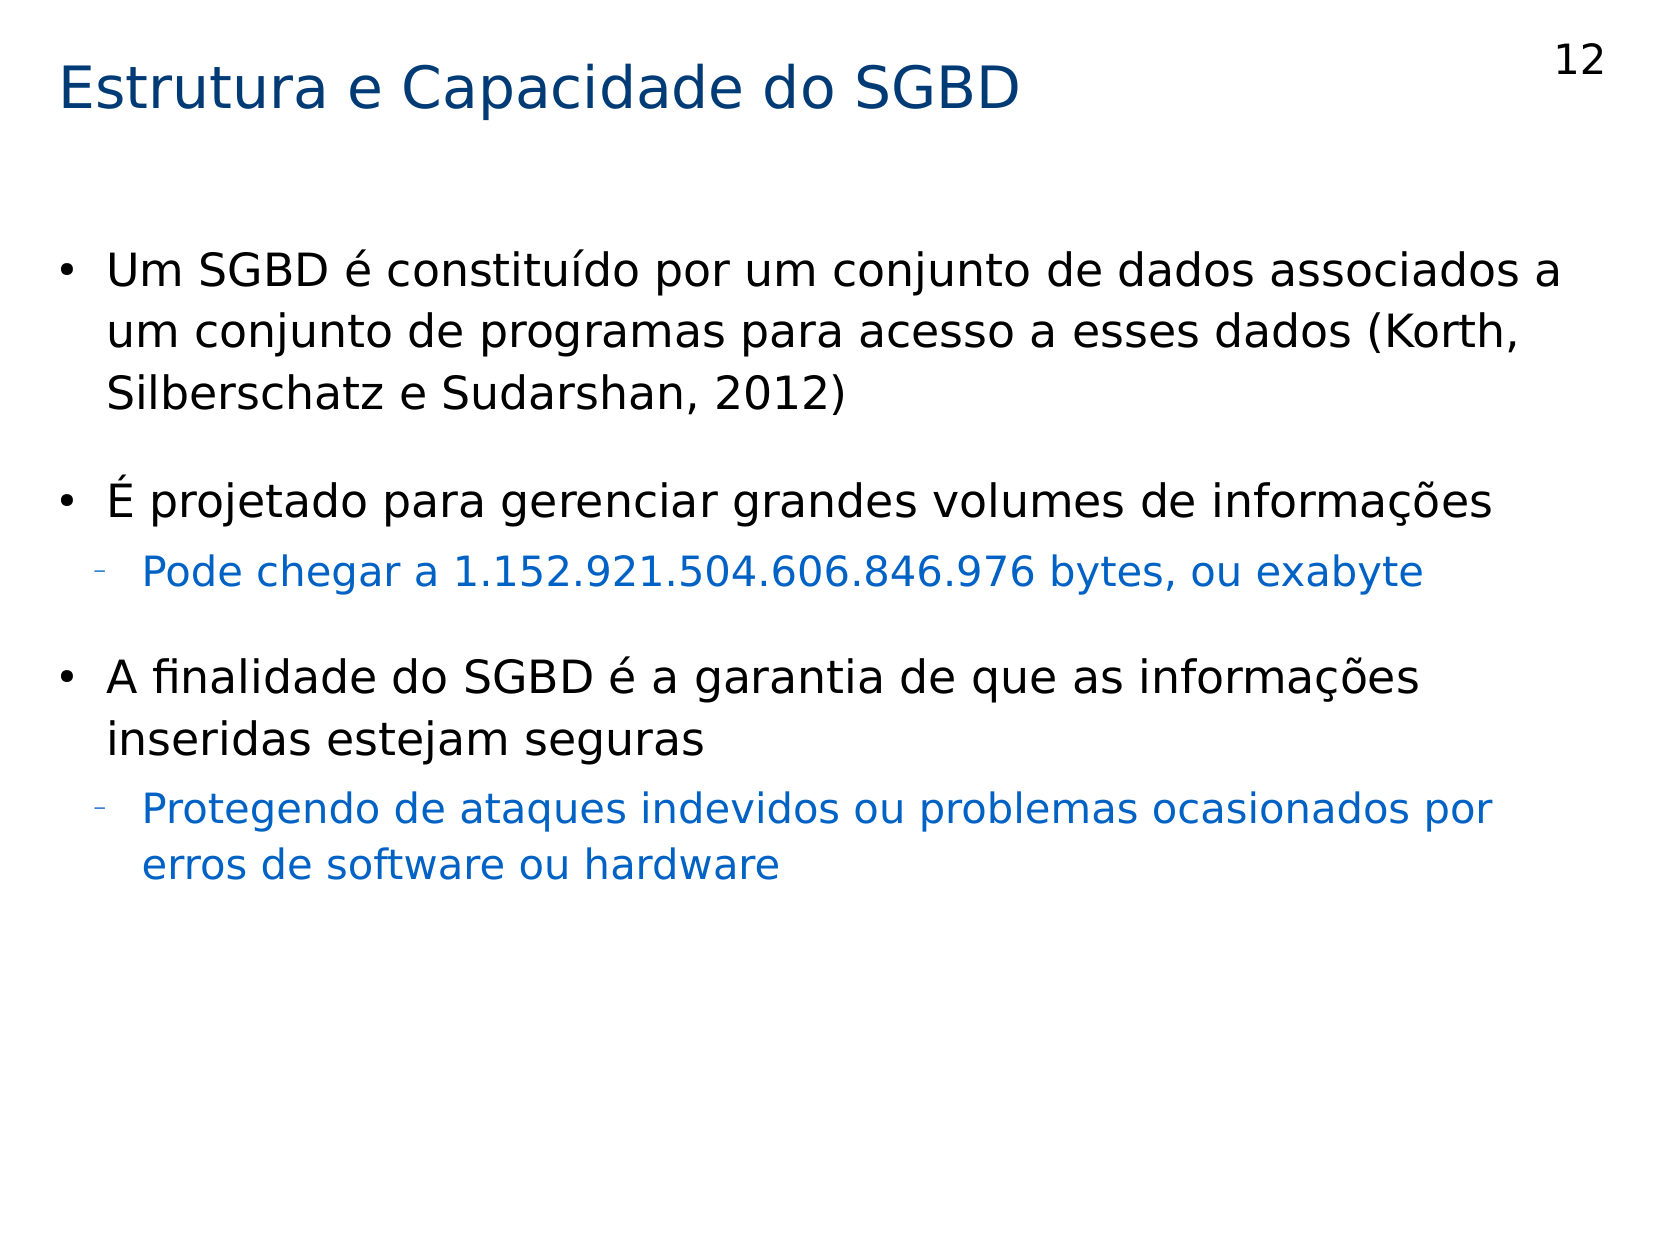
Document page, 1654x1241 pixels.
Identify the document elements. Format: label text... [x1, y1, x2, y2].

list Um SGBD é constituído por um conjunto de dados associados a um conjunto de programas para acesso a esses dados (Korth, Silberschatz e Sudarshan, 2012) É projetado para gerenciar grandes volumes de informações Pode chegar a 1.152.921.504.606.846.976 bytes, ou exabyte A finalidade do SGBD é a garantia de que as informações inseridas estejam seguras Protegendo de ataques indevidos ou problemas ocasionados por erros de software ou hardware [59, 236, 1595, 1211]
title Estrutura e Capacidade do SGBD [59, 29, 1506, 148]
